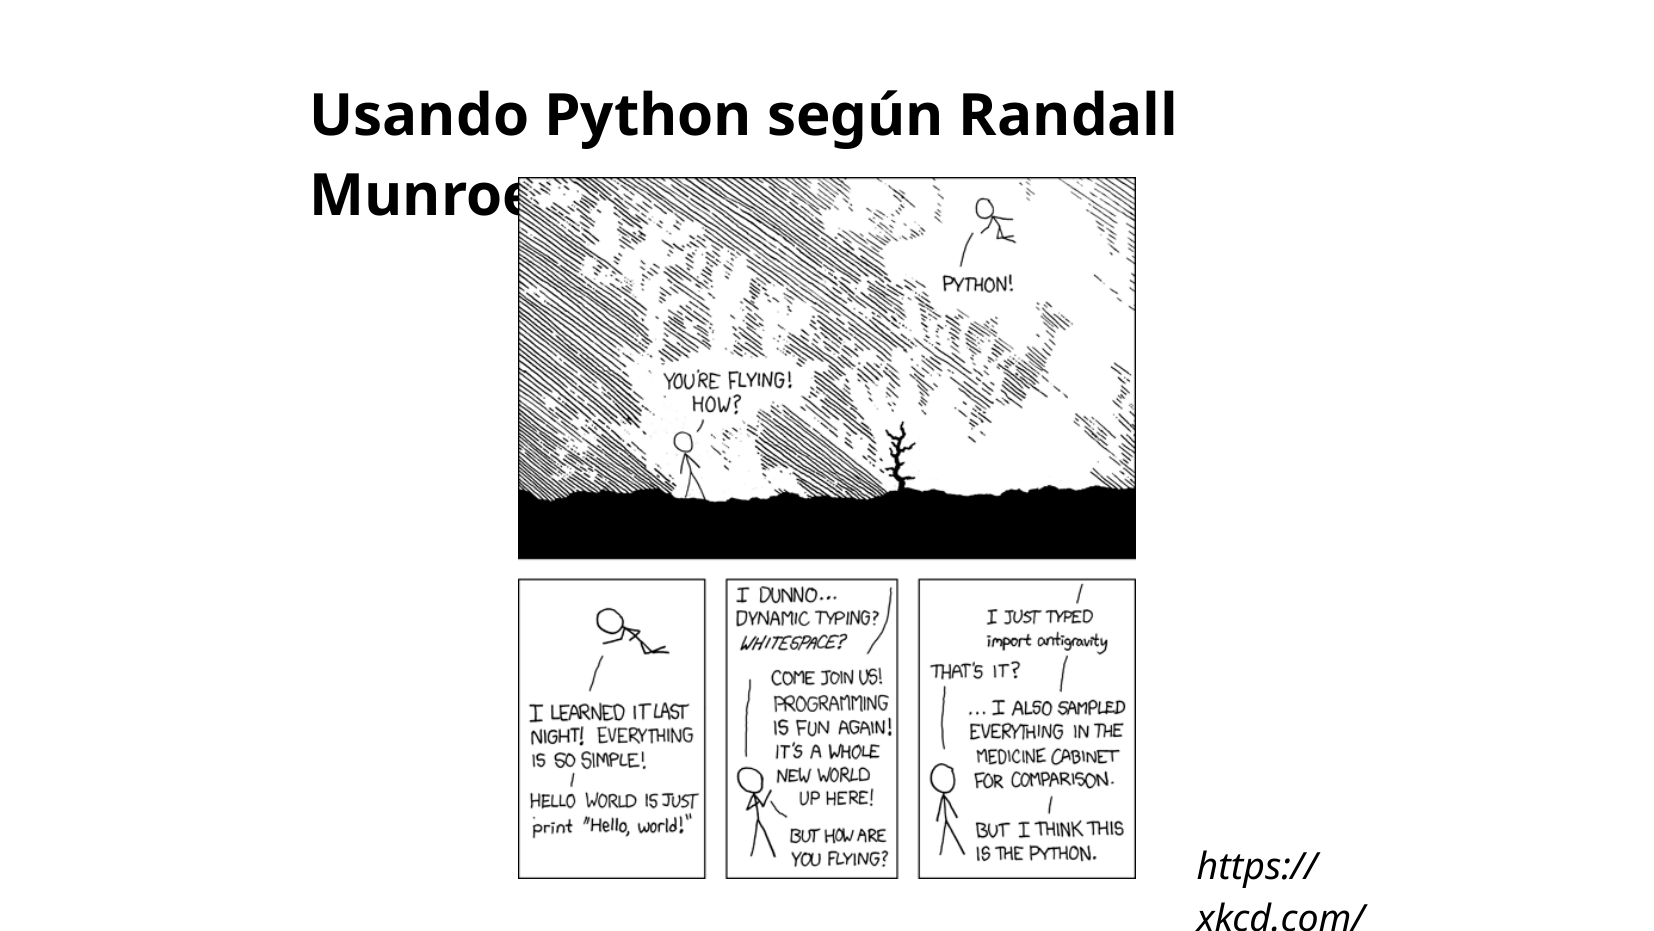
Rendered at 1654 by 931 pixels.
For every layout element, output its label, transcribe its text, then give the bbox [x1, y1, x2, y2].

text_box https://xkcd.com/ [1181, 832, 1494, 890]
text_box Usando Python según Randall Munroe [295, 66, 1359, 155]
picture [518, 177, 1136, 879]
